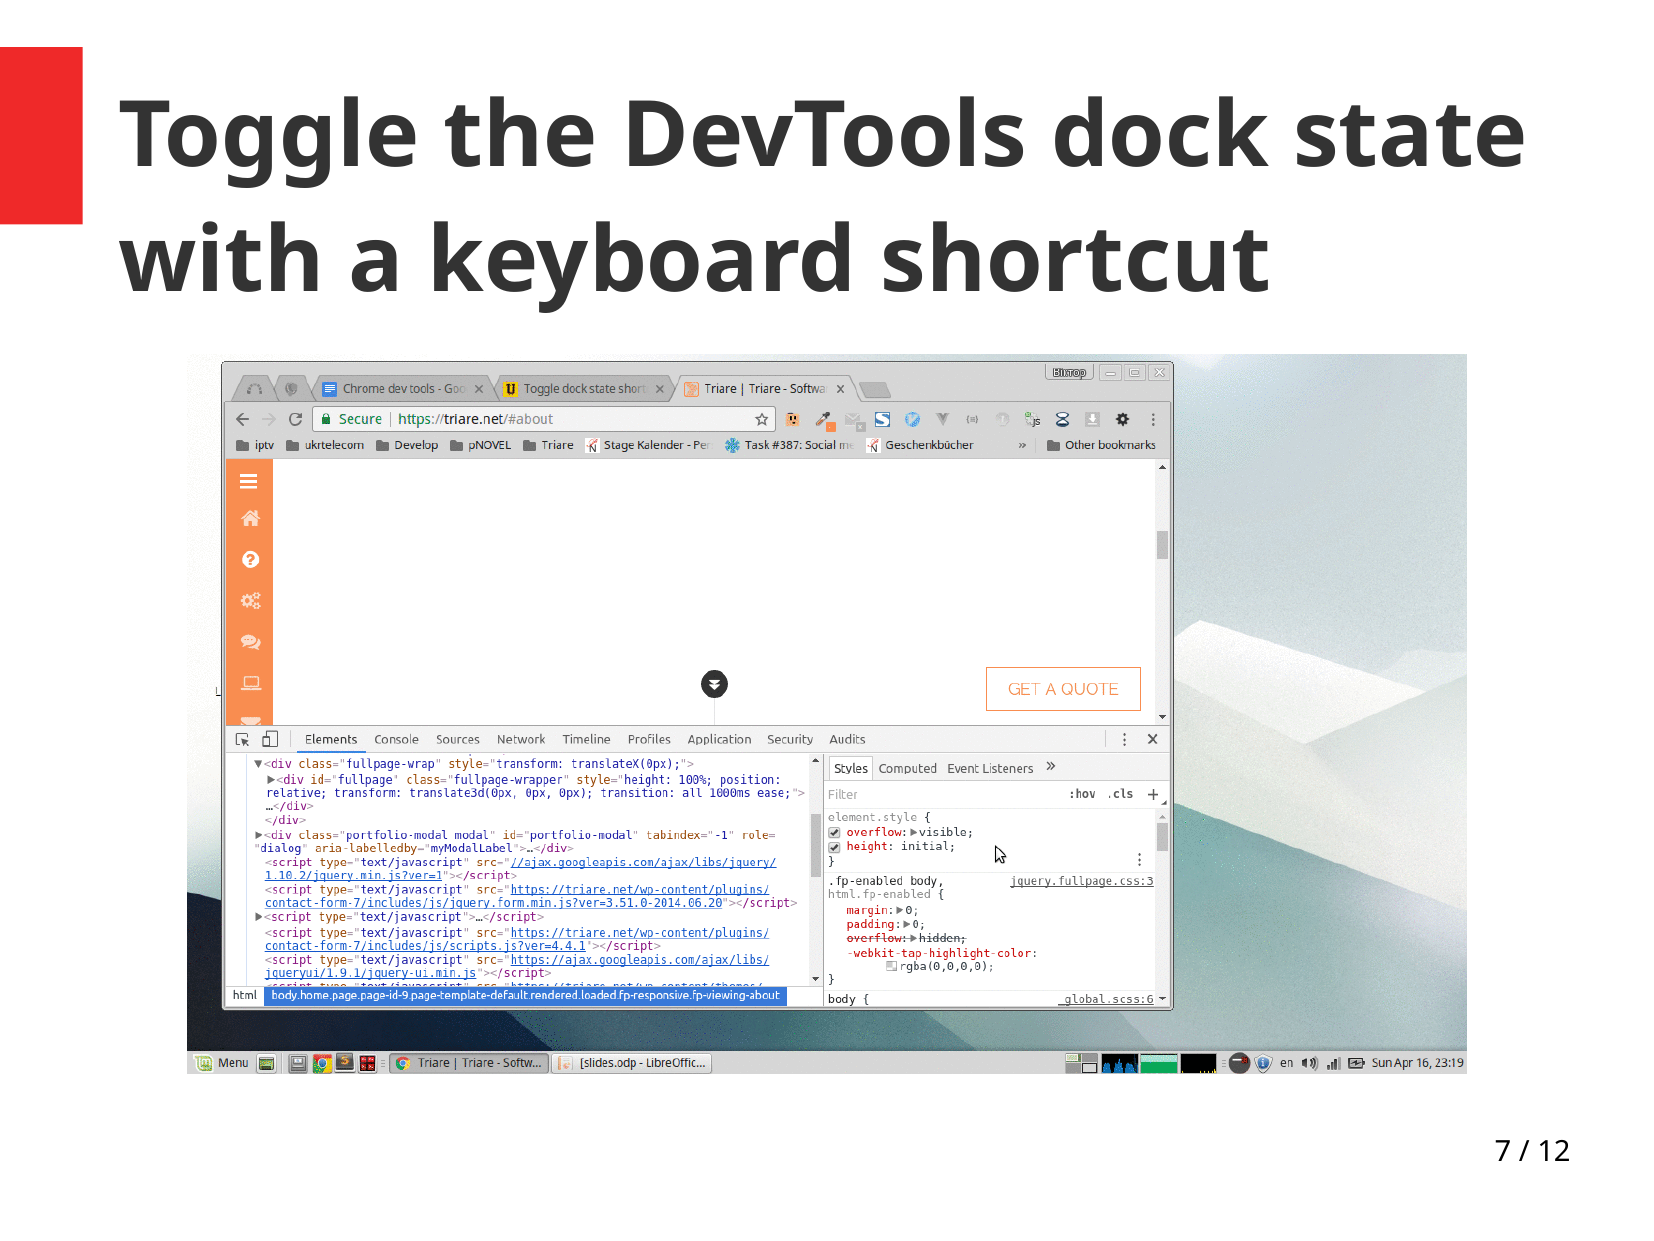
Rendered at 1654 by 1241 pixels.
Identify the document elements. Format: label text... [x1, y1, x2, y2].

picture [187, 354, 1467, 1074]
title Toggle the DevTools dock state with a keyboard shortcut [118, 33, 1571, 355]
